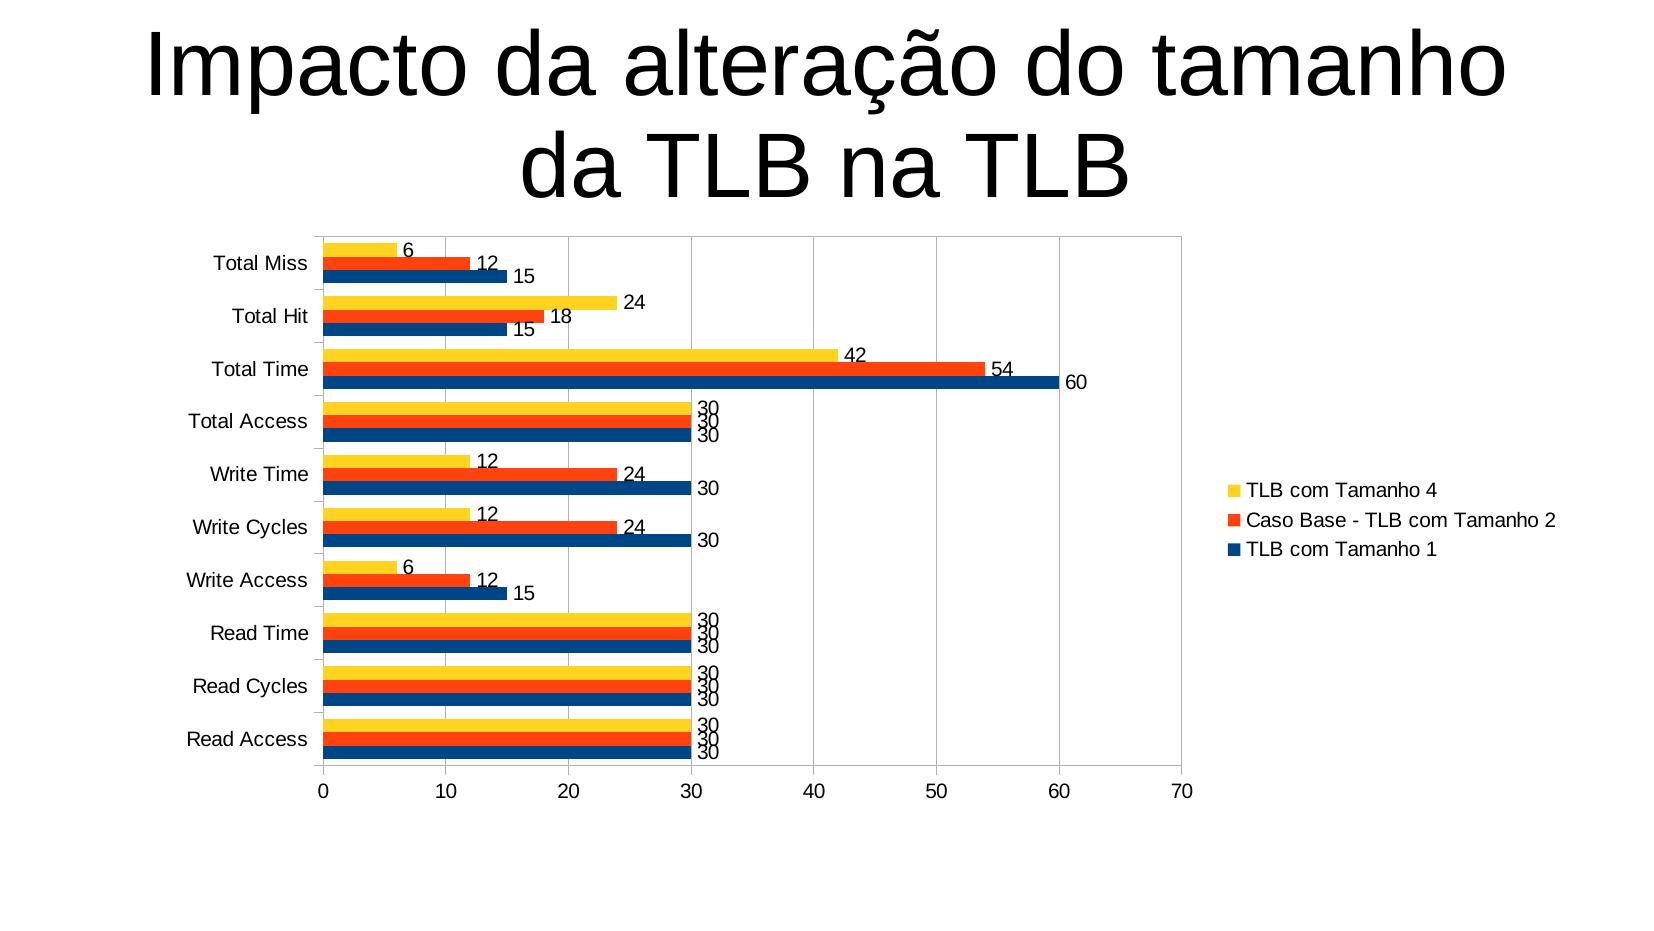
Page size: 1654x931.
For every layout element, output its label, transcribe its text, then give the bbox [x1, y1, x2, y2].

title Impacto da alteração do tamanho da TLB na TLB [82, 12, 1571, 218]
chart [158, 225, 1576, 816]
